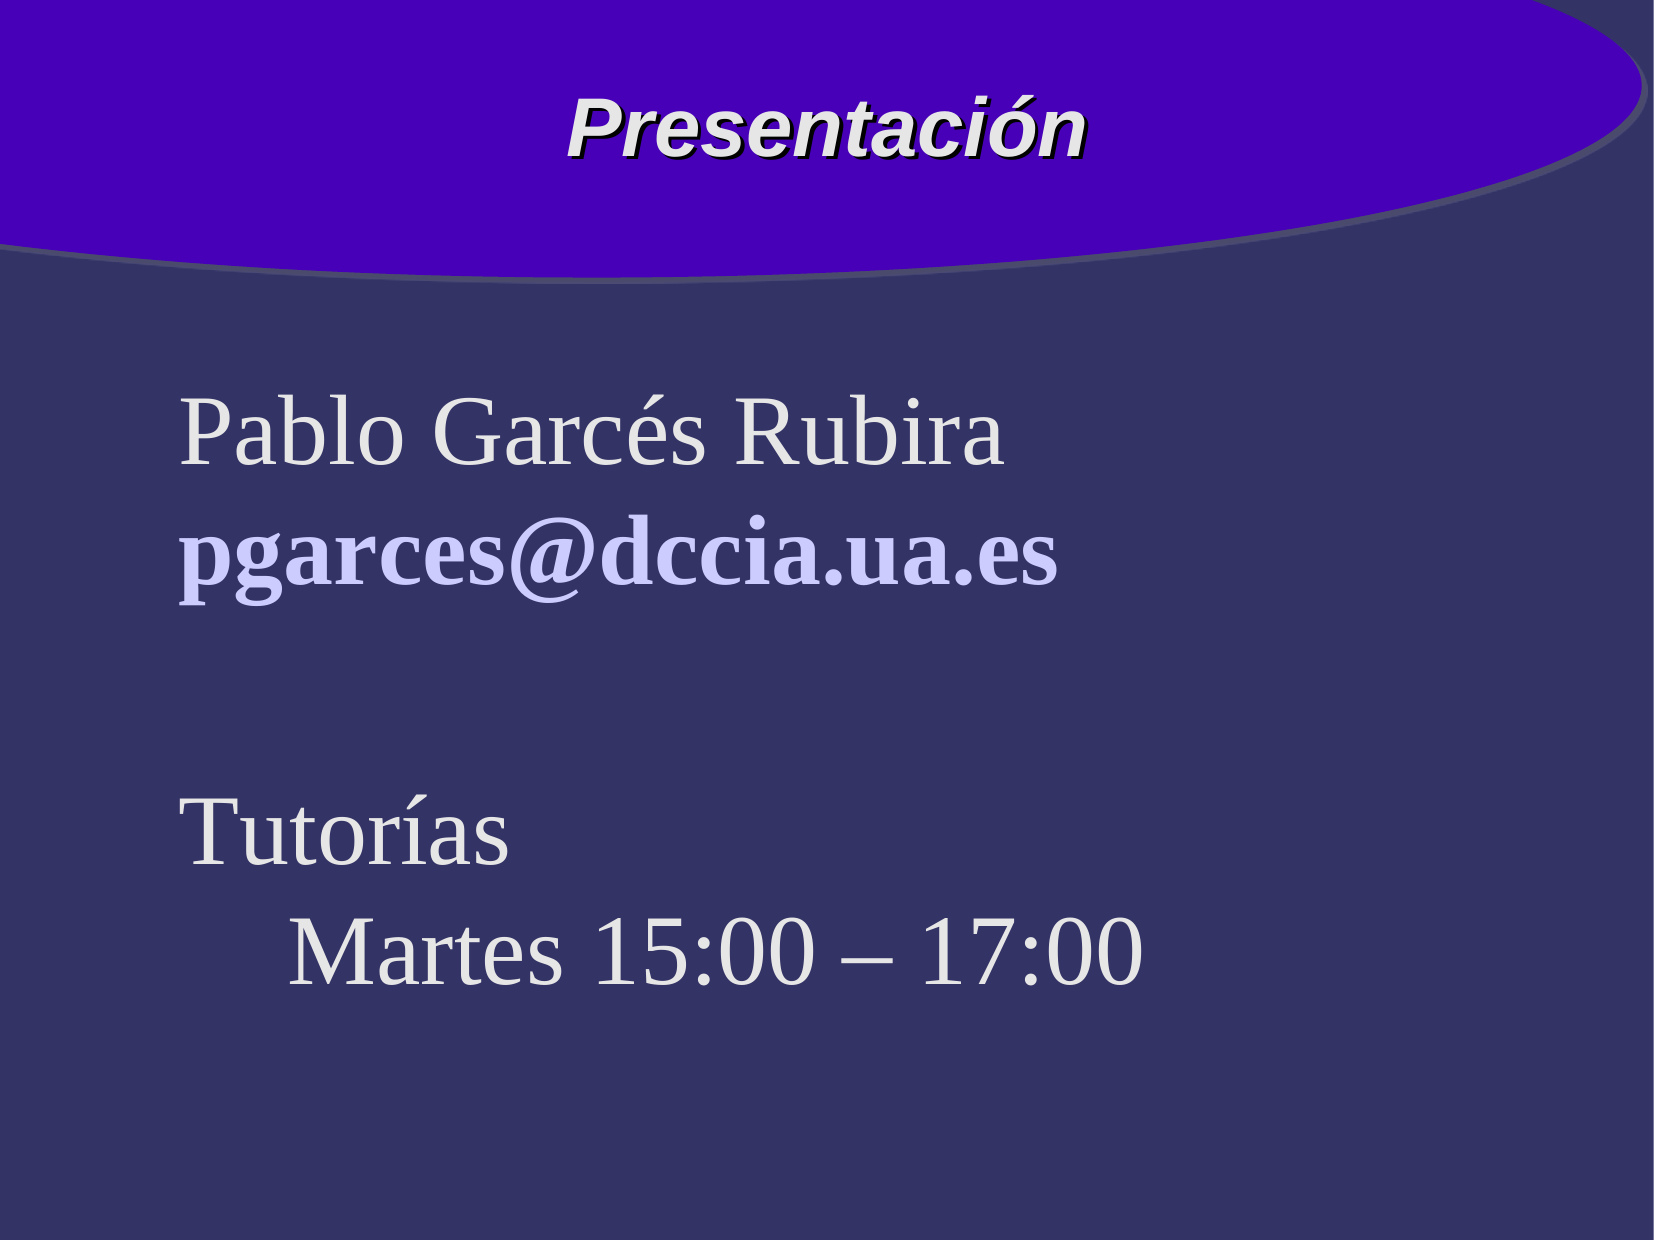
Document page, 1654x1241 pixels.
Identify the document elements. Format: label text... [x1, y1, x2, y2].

subtitle Pablo Garcés Rubira pgarces@dccia.ua.es Tutorías Martes 15:00 – 17:00 [178, 364, 1570, 1241]
title Presentación [121, 19, 1534, 227]
